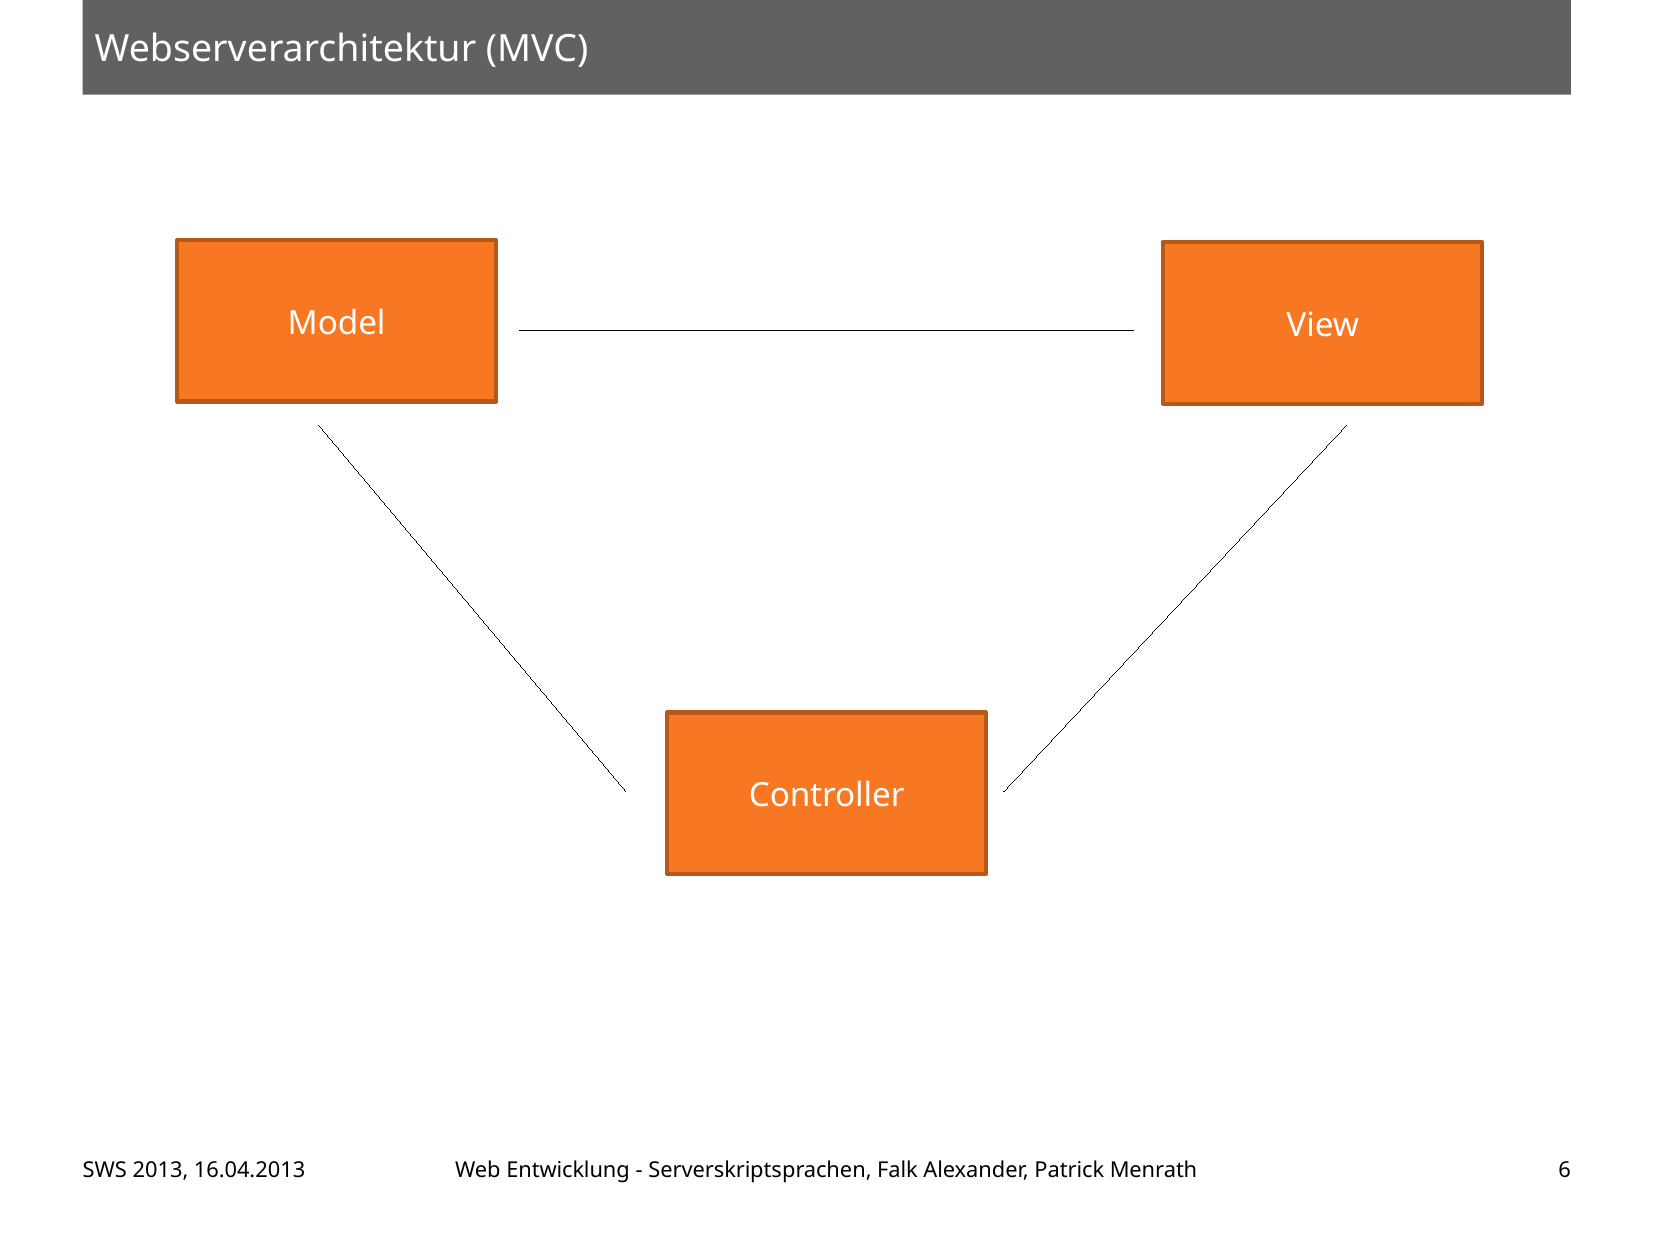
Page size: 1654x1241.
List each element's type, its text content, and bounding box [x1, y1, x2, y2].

text_box Controller [667, 712, 987, 875]
text_box Model [177, 240, 497, 402]
title Webserverarchitektur (MVC) [82, 0, 1571, 95]
text_box View [1163, 242, 1483, 404]
